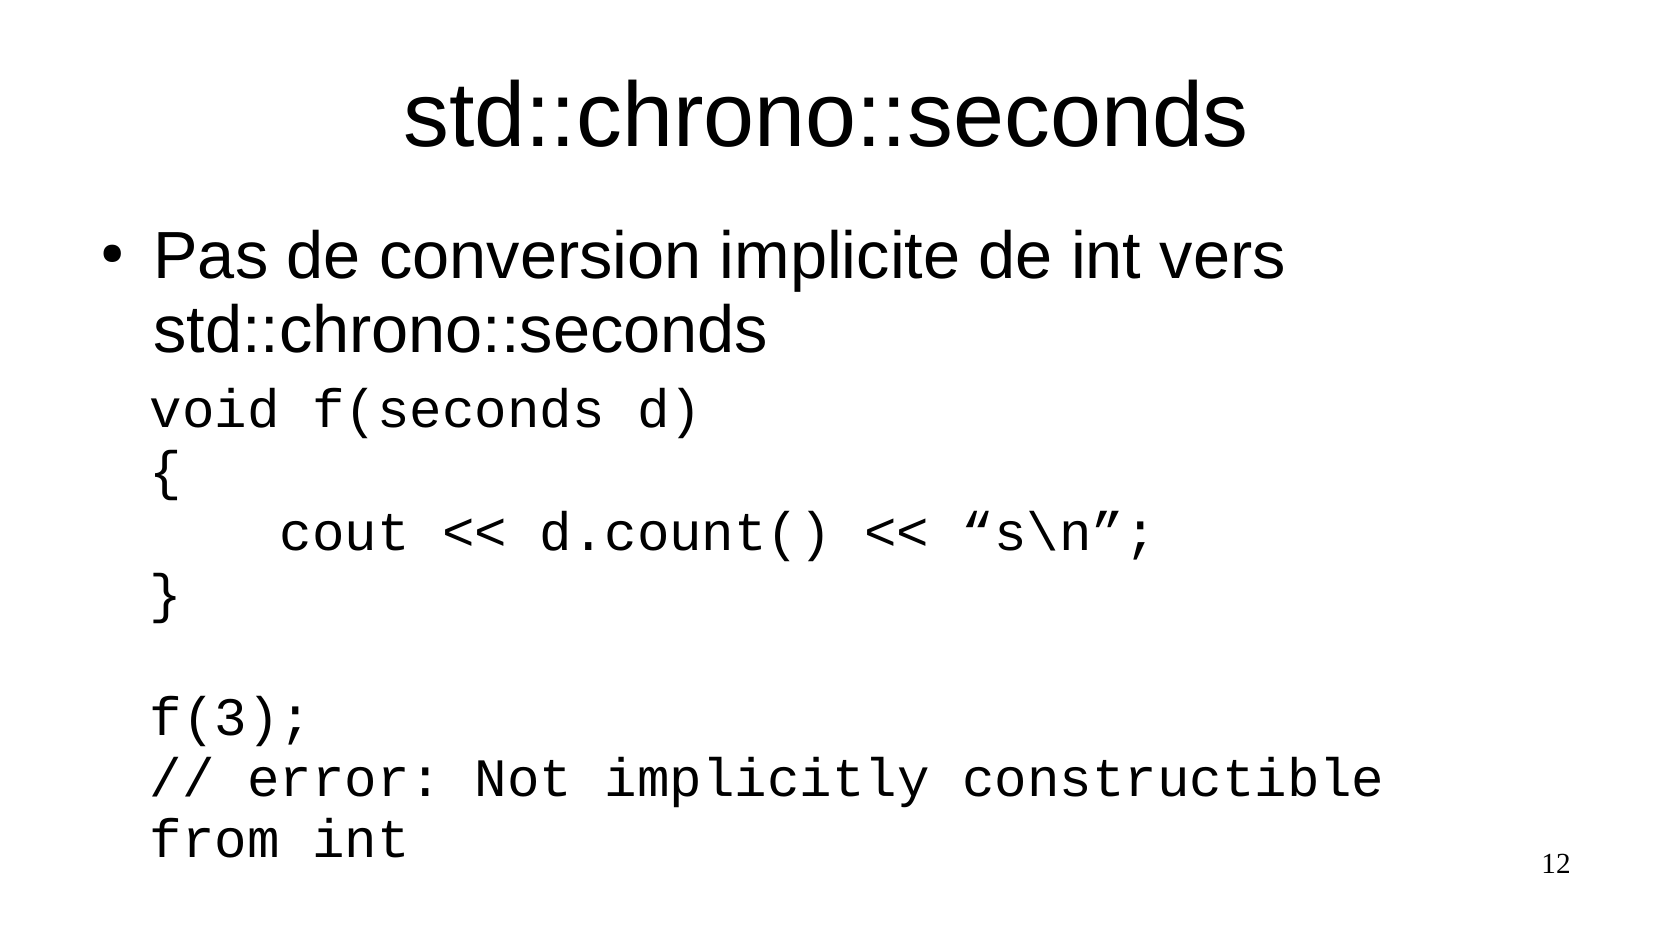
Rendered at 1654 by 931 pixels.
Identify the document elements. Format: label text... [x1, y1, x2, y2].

text_box void f(seconds d) { cout << d.count() << “s\n”; } f(3); // error: Not implicitly constructible from int [135, 375, 1411, 882]
title std::chrono::seconds [82, 37, 1571, 193]
list Pas de conversion implicite de int vers std::chrono::seconds [82, 217, 1571, 758]
